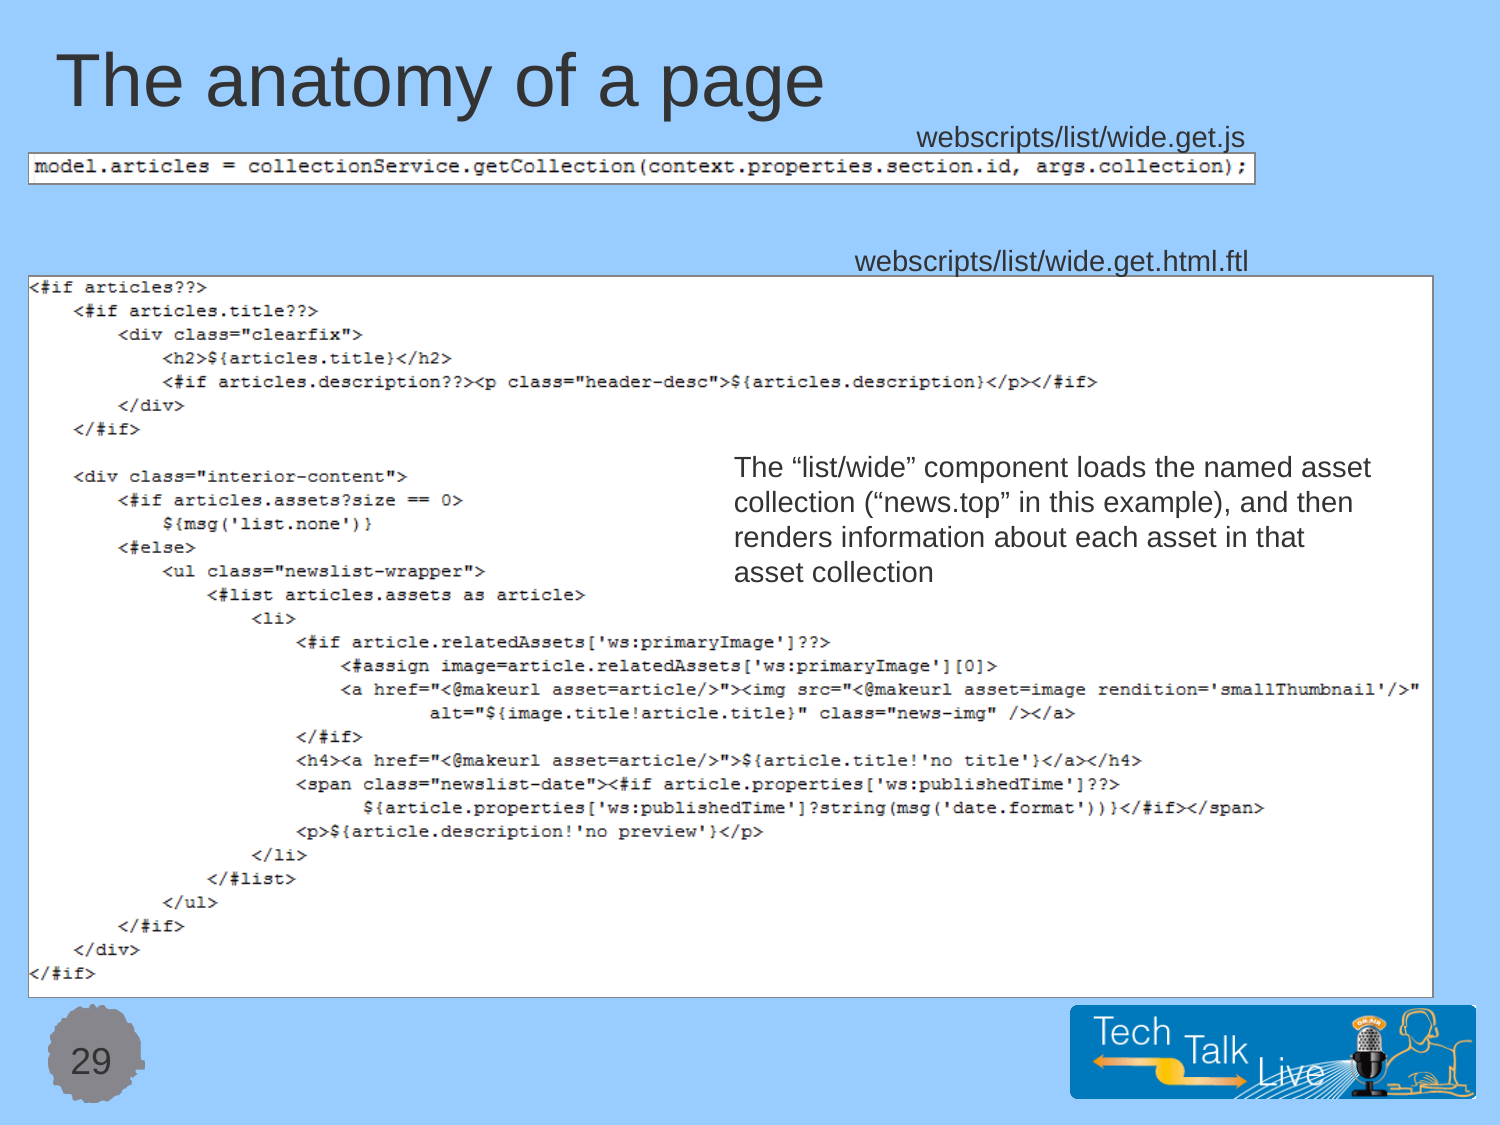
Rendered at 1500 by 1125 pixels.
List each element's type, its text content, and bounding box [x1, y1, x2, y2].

text_box The “list/wide” component loads the named asset collection (“news.top” in this example), and then renders information about each asset in that asset collection [718, 433, 1388, 597]
text_box webscripts/list/wide.get.html.ftl [839, 227, 1265, 285]
slide_number <number> [55, 1022, 136, 1083]
picture [1069, 1005, 1476, 1099]
picture [29, 276, 1433, 997]
picture [48, 1004, 145, 1103]
picture [29, 153, 1255, 184]
text_box webscripts/list/wide.get.js [901, 103, 1262, 162]
title The anatomy of a page [40, 16, 1459, 128]
